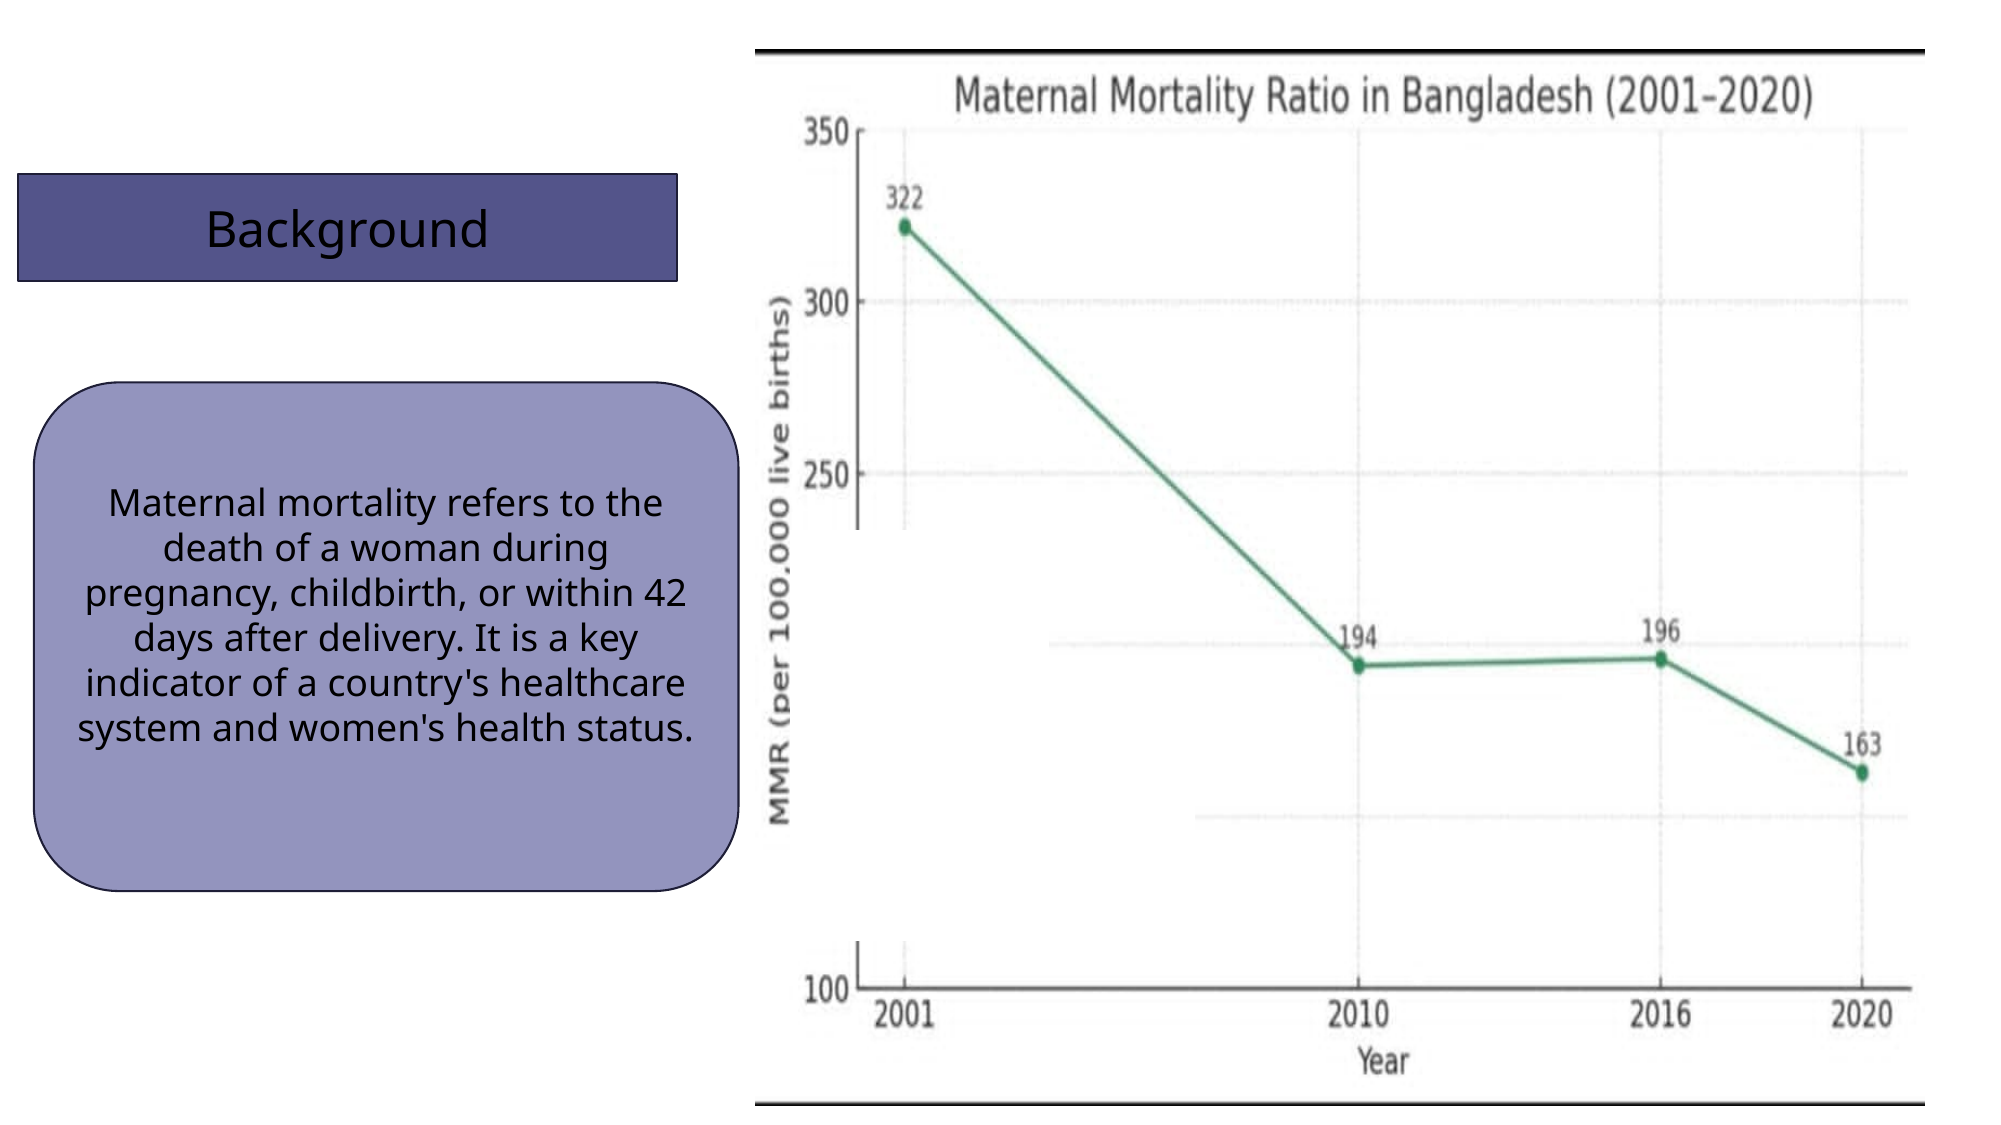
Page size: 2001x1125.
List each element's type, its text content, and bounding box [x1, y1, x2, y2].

text_box Background [18, 174, 677, 281]
text_box Maternal mortality refers to the death of a woman during pregnancy, childbirth, or within 42 days after delivery. It is a key indicator of a country's healthcare system and women's health status. [774, 525, 1225, 950]
picture [755, 49, 1925, 1107]
text_box Maternal mortality refers to the death of a woman during pregnancy, childbirth, or within 42 days after delivery. It is a key indicator of a country's healthcare system and women's health status. [33, 382, 739, 892]
